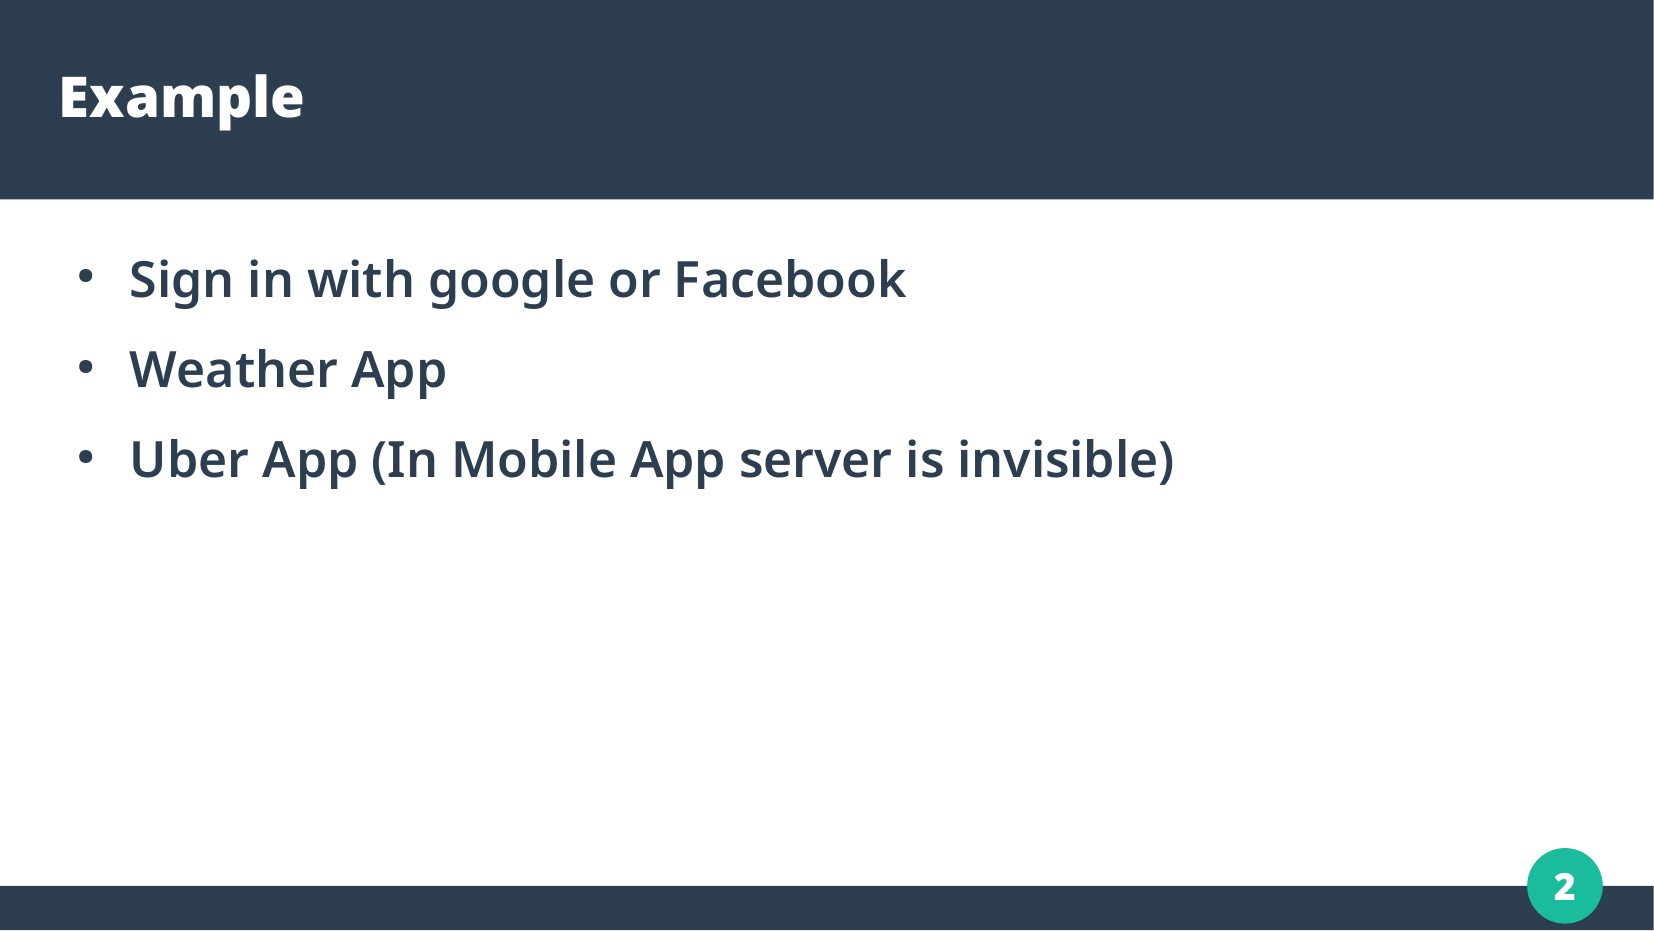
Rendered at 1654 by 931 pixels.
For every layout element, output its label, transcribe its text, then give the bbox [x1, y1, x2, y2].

title Example [59, 37, 1595, 156]
list Sign in with google or Facebook Weather App Uber App (In Mobile App server is invisible) [59, 243, 1595, 864]
